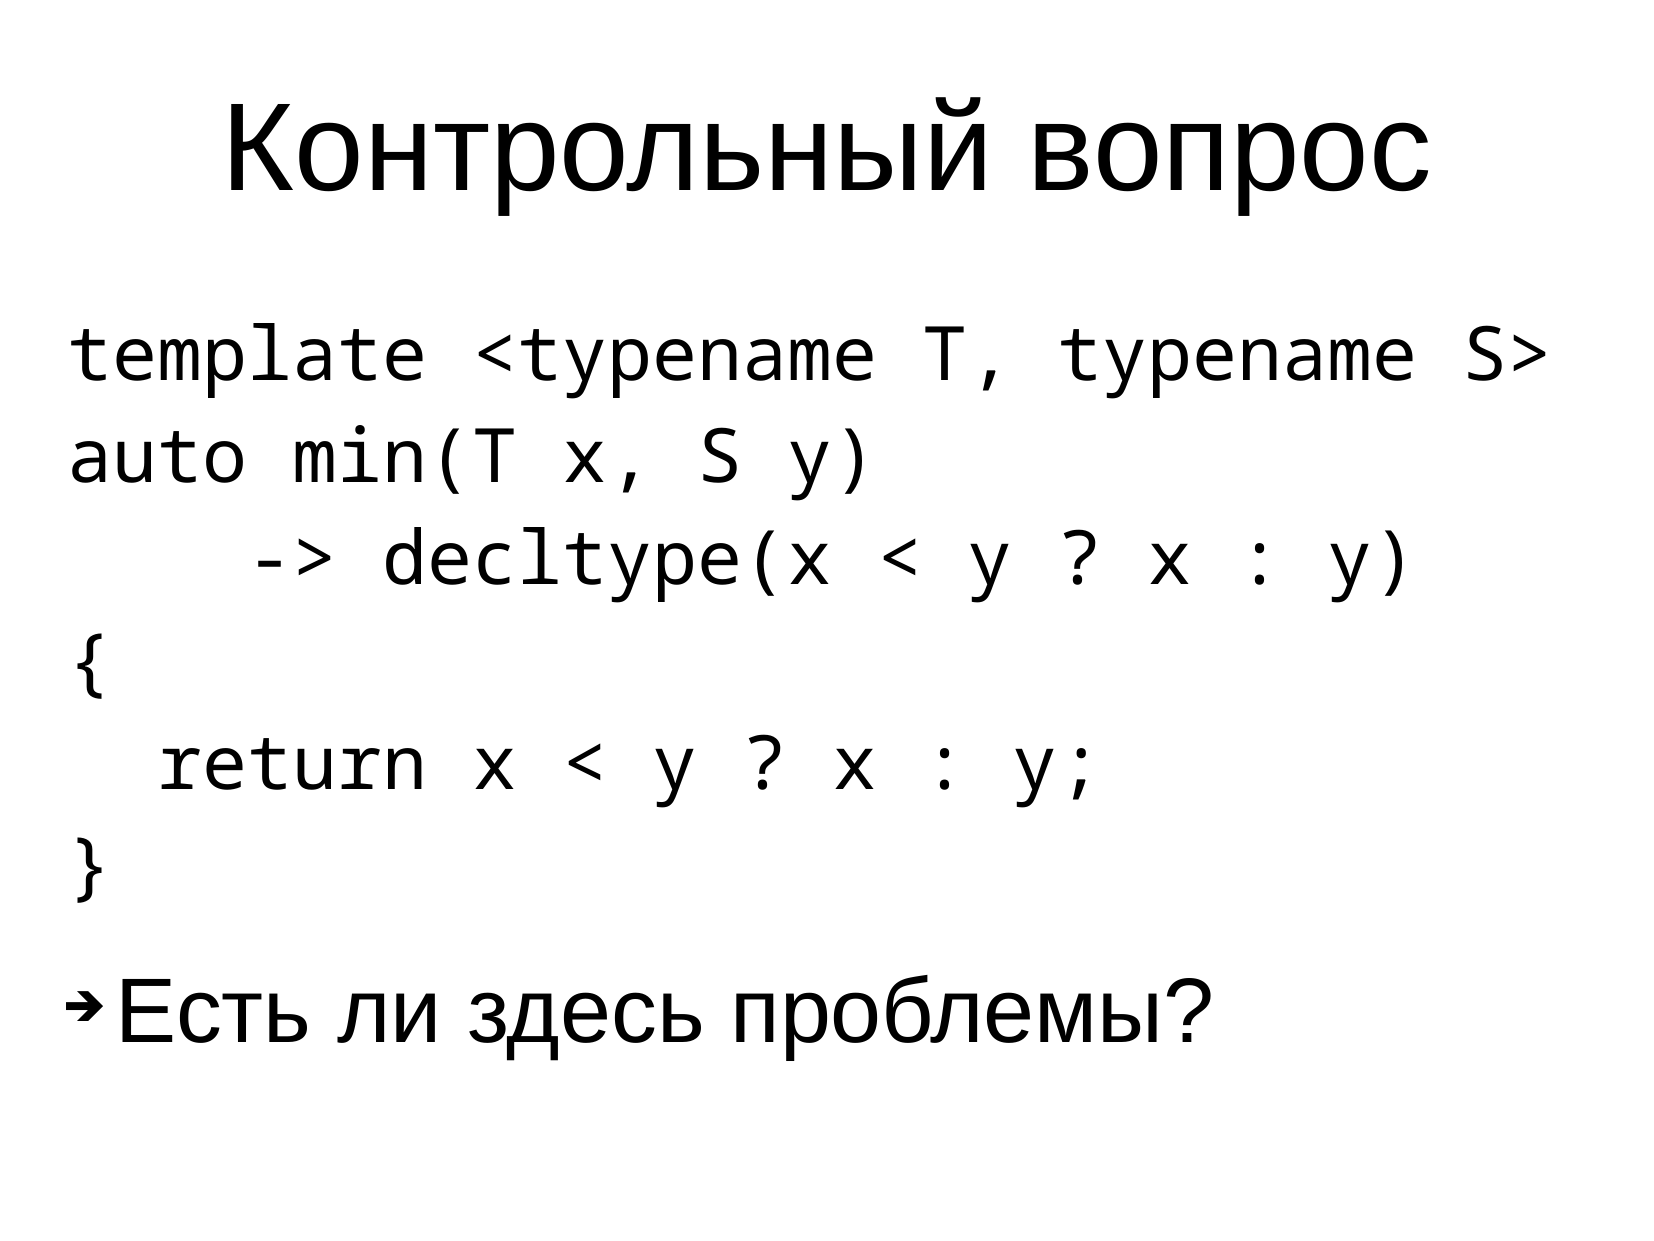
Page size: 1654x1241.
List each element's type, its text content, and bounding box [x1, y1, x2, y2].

list template <typename T, typename S> auto min(T x, S y) -> decltype(x < y ? x : y) { return x < y ? x : y; } [67, 300, 1606, 960]
title Контрольный вопрос [82, 43, 1571, 251]
list Есть ли здесь проблемы? [45, 960, 1636, 1126]
